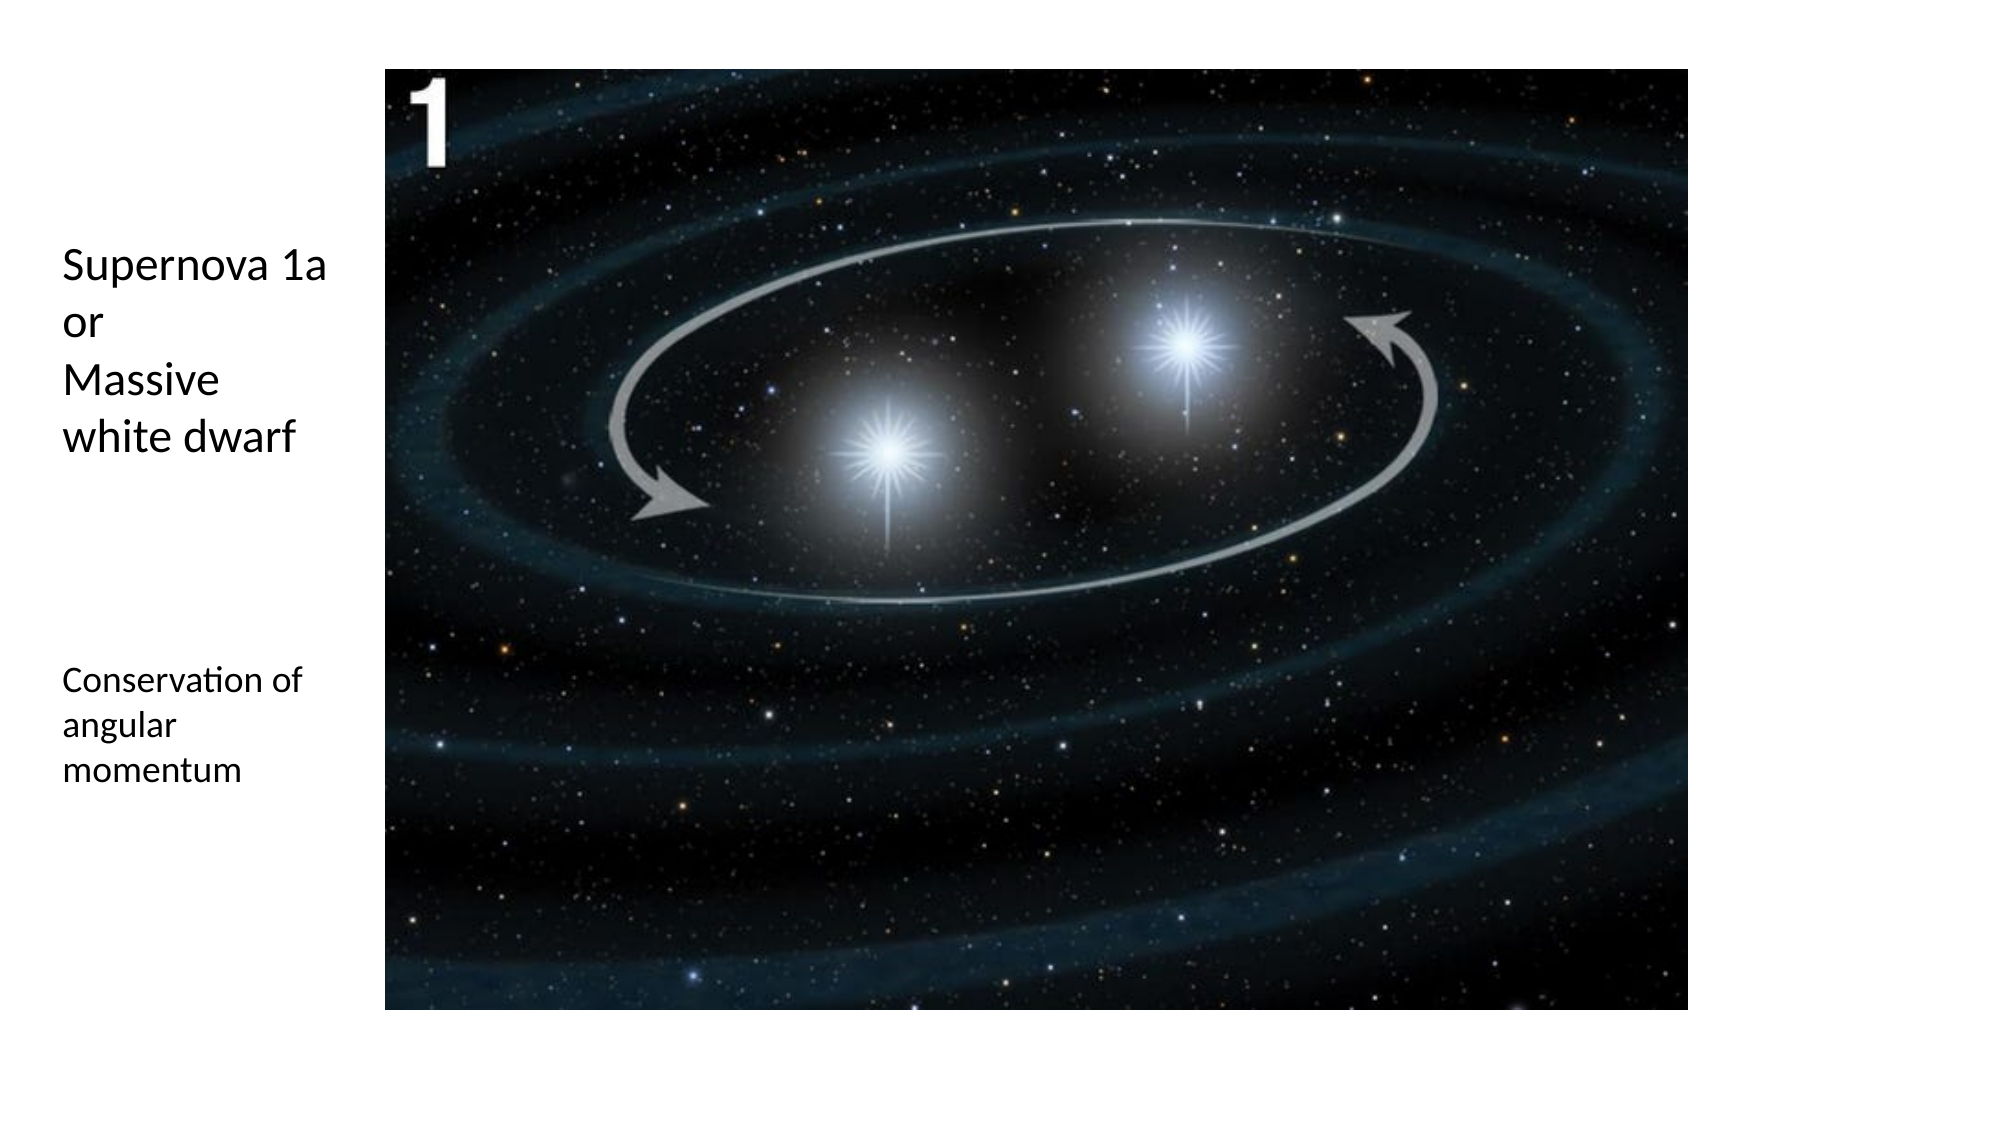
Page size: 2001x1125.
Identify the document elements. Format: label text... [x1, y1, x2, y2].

text_box Supernova 1a or Massive white dwarf [47, 224, 356, 478]
text_box Conservation of angular momentum [47, 647, 328, 799]
picture [385, 69, 1688, 1010]
